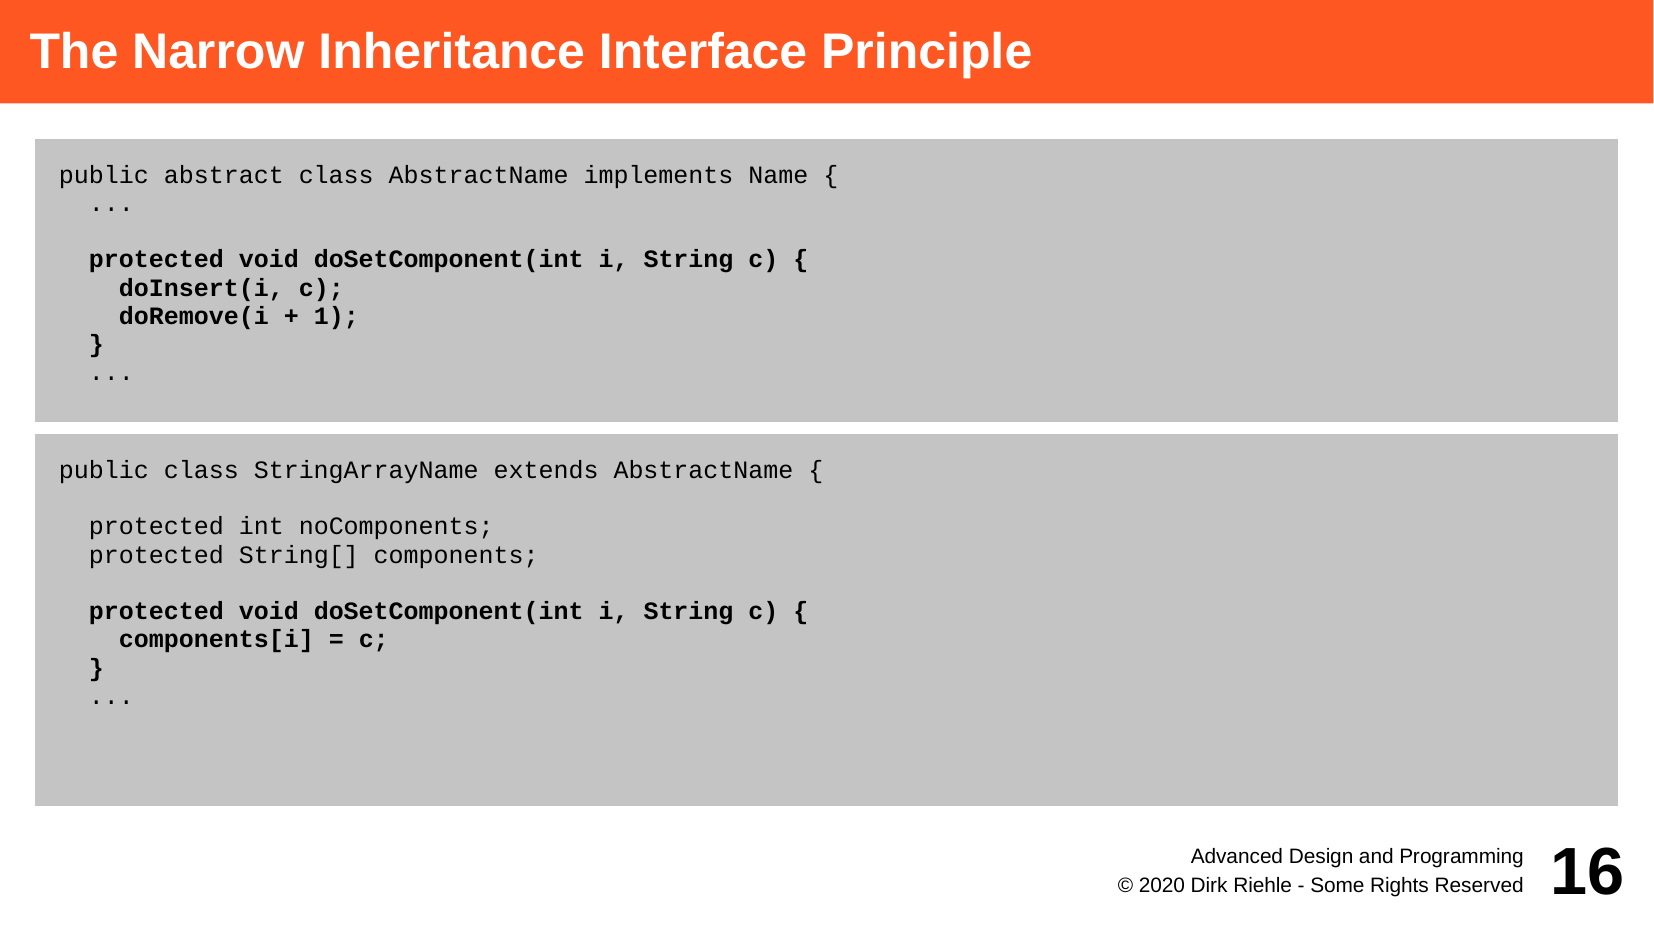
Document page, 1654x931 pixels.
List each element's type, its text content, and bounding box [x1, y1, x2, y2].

list public abstract class AbstractName implements Name { ... protected void doSetComponent(int i, String c) { doInsert(i, c); doRemove(i + 1); } ... [29, 132, 1625, 422]
list public class StringArrayName extends AbstractName { protected int noComponents; protected String[] components; protected void doSetComponent(int i, String c) { components[i] = c; } ... [29, 428, 1625, 813]
title The Narrow Inheritance Interface Principle [0, 0, 1654, 104]
